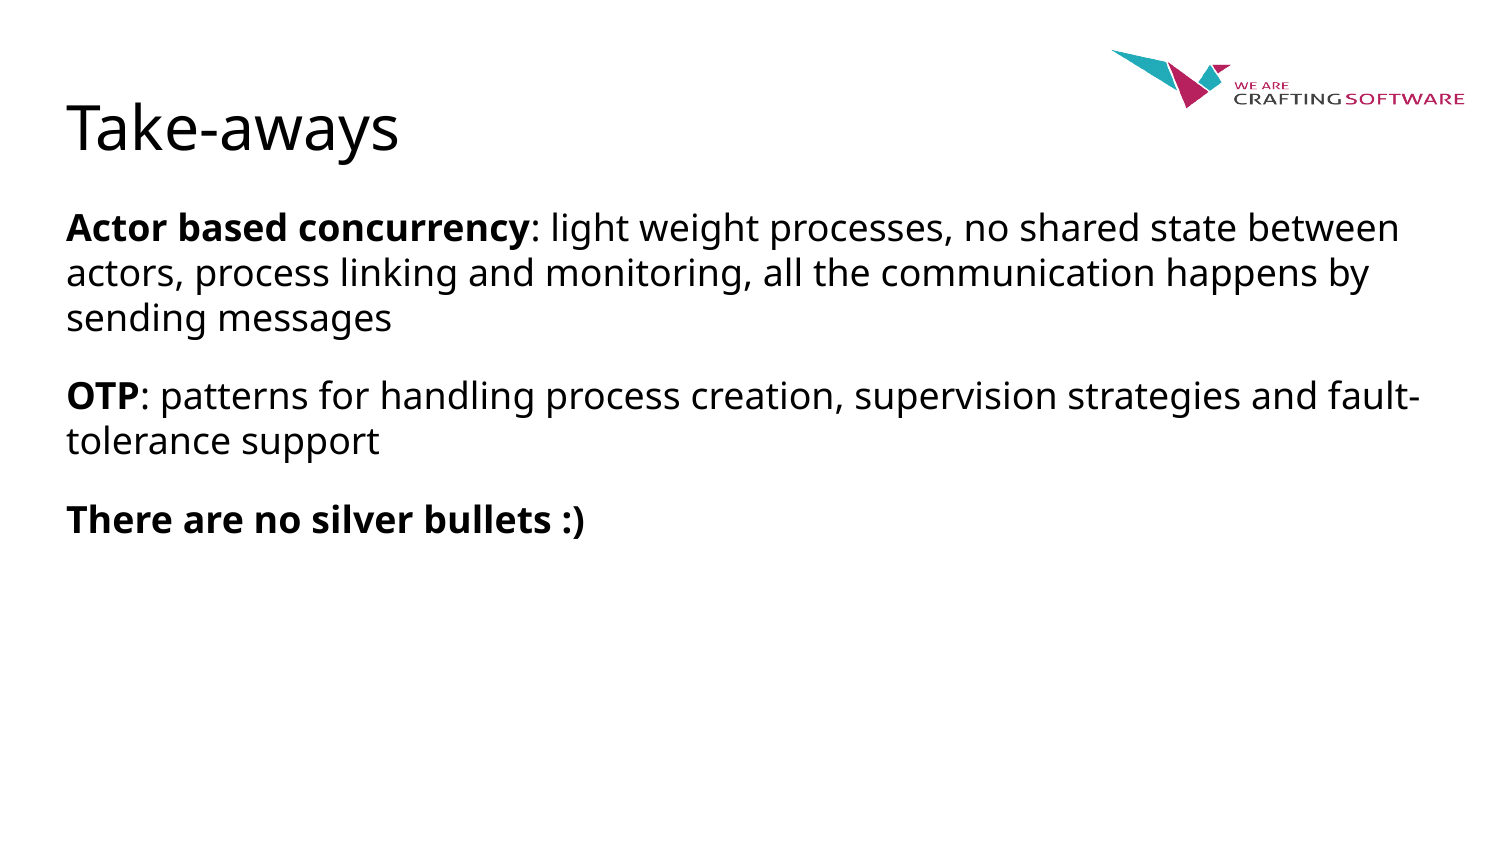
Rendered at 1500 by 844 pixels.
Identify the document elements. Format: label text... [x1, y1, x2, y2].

title Take-aways [51, 72, 1449, 167]
list Actor based concurrency: light weight processes, no shared state between actors, process linking and monitoring, all the communication happens by sending messages OTP: patterns for handling process creation, supervision strategies and fault-tolerance support There are no silver bullets :) [51, 189, 1449, 750]
picture [1094, 0, 1481, 163]
